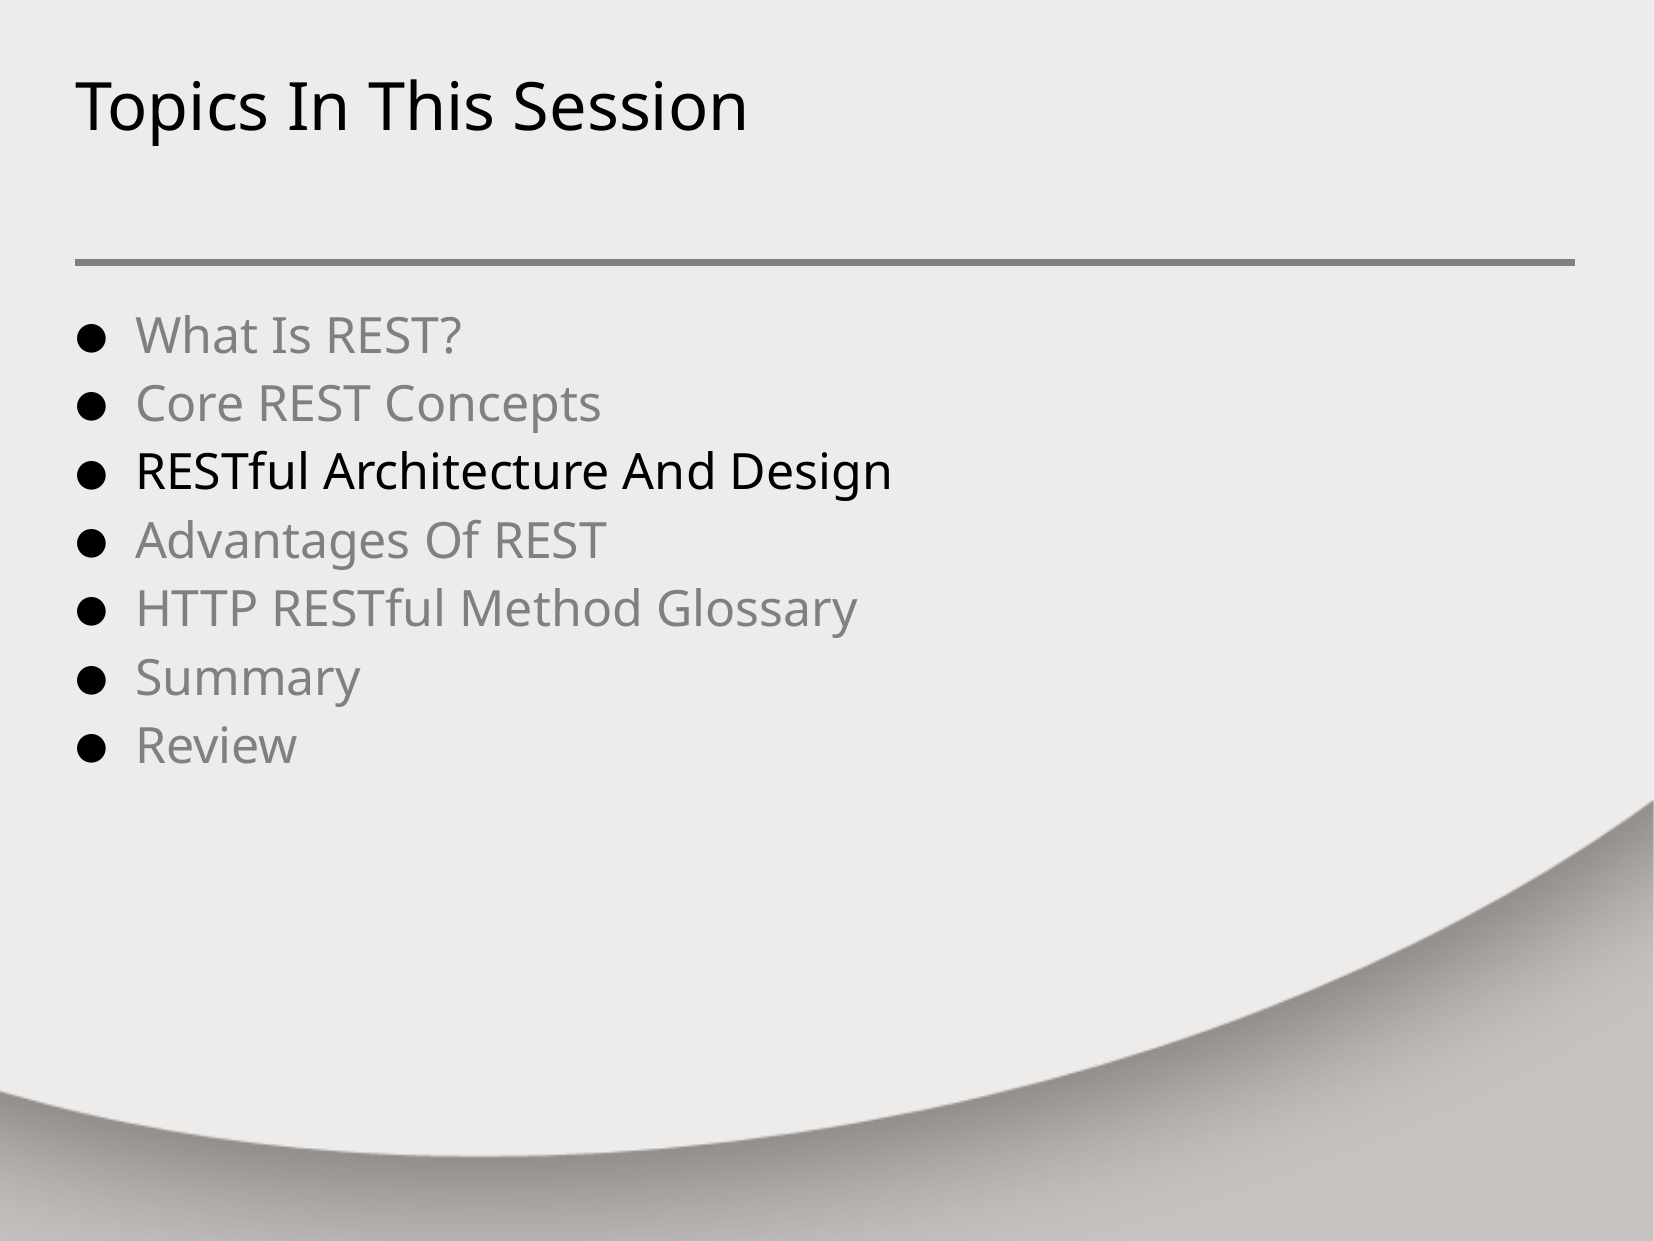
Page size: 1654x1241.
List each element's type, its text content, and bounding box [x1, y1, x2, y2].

picture [0, 0, 1654, 1241]
title Topics In This Session [75, 75, 1576, 226]
list What Is REST? Core REST Concepts RESTful Architecture And Design Advantages Of REST HTTP RESTful Method Glossary Summary Review [75, 300, 1576, 1163]
